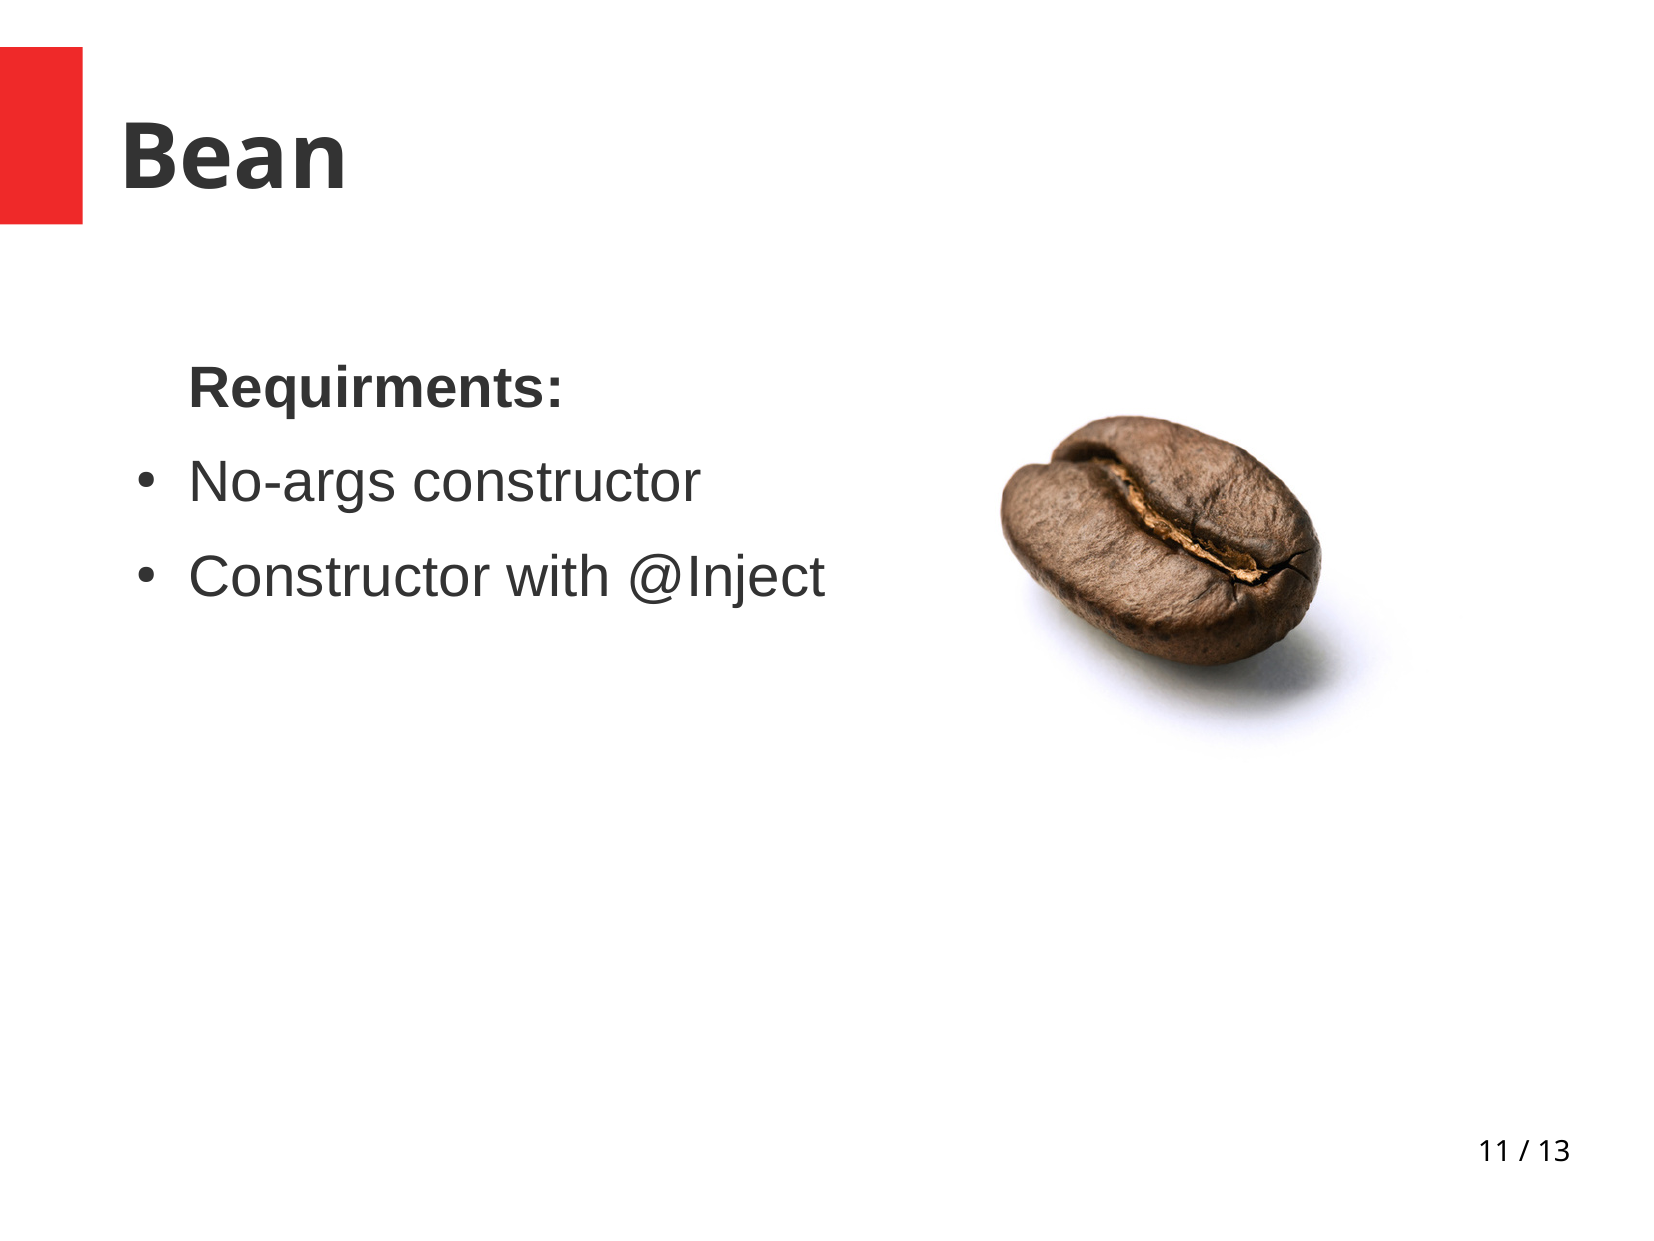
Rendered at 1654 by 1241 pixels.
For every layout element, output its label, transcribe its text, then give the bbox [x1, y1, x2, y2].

title Bean [118, 49, 1571, 257]
list Requirments: No-args constructor Constructor with @Inject [118, 354, 1536, 1074]
picture [862, 330, 1538, 780]
